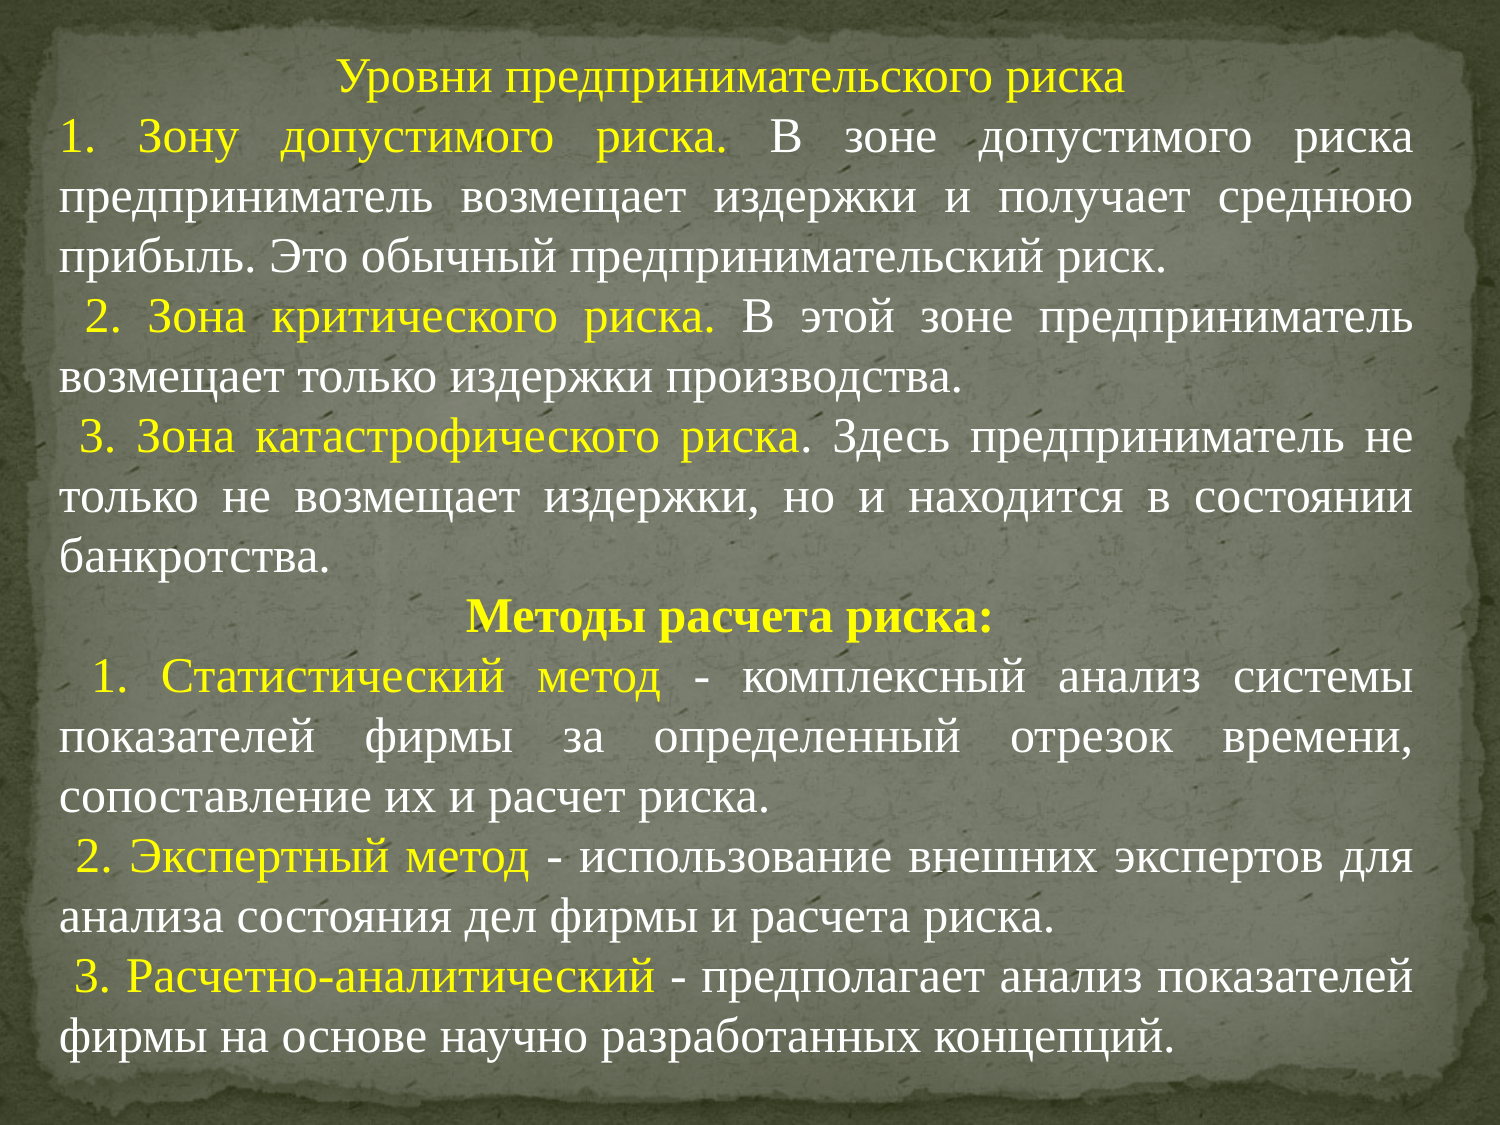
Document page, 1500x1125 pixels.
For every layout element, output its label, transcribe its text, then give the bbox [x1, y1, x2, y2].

text_box Уровни предпринимательского риска 1. Зону допустимого риска. В зоне допустимого риска предприниматель возмещает издержки и получает среднюю прибыль. Это обычный предпринимательский риск. 2. Зона критического риска. В этой зоне предприниматель возмещает только издержки производства. 3. Зона катастрофического риска. Здесь предприниматель не только не возмещает издержки, но и находится в состоянии банкротства. Методы расчета риска: 1. Статистический метод - комплексный анализ системы показателей фирмы за определенный отрезок времени, сопоставление их и расчет риска. 2. Экспертный метод - использование внешних экспертов для анализа состояния дел фирмы и расчета риска. 3. Расчетно-аналитический - предполагает анализ показателей фирмы на основе научно разработанных концепций. [44, 0, 1432, 1125]
